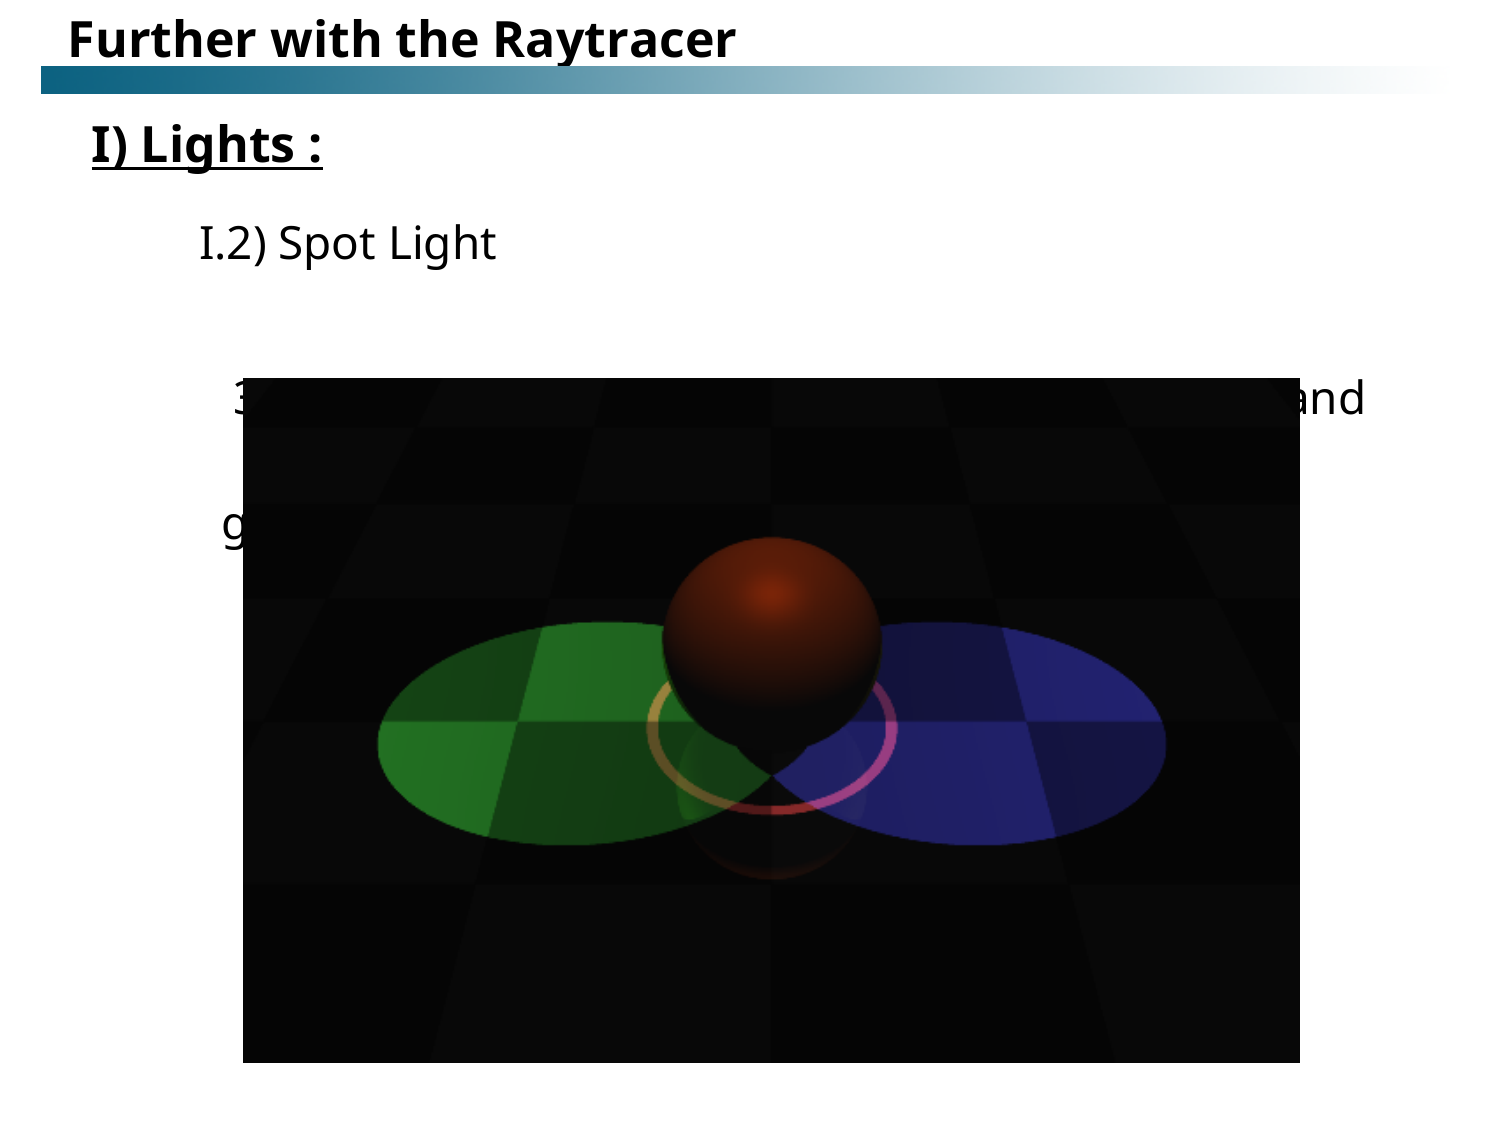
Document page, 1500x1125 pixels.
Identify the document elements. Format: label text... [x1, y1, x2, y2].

text_box I) Lights : [76, 101, 644, 186]
picture [41, 66, 1471, 94]
text_box I.2) Spot Light [184, 202, 789, 281]
text_box 3 spots lights, white sphere, checkerboard white and gray [206, 295, 1447, 414]
title Further with the Raytracer [53, 1, 859, 66]
picture [243, 378, 1300, 1063]
